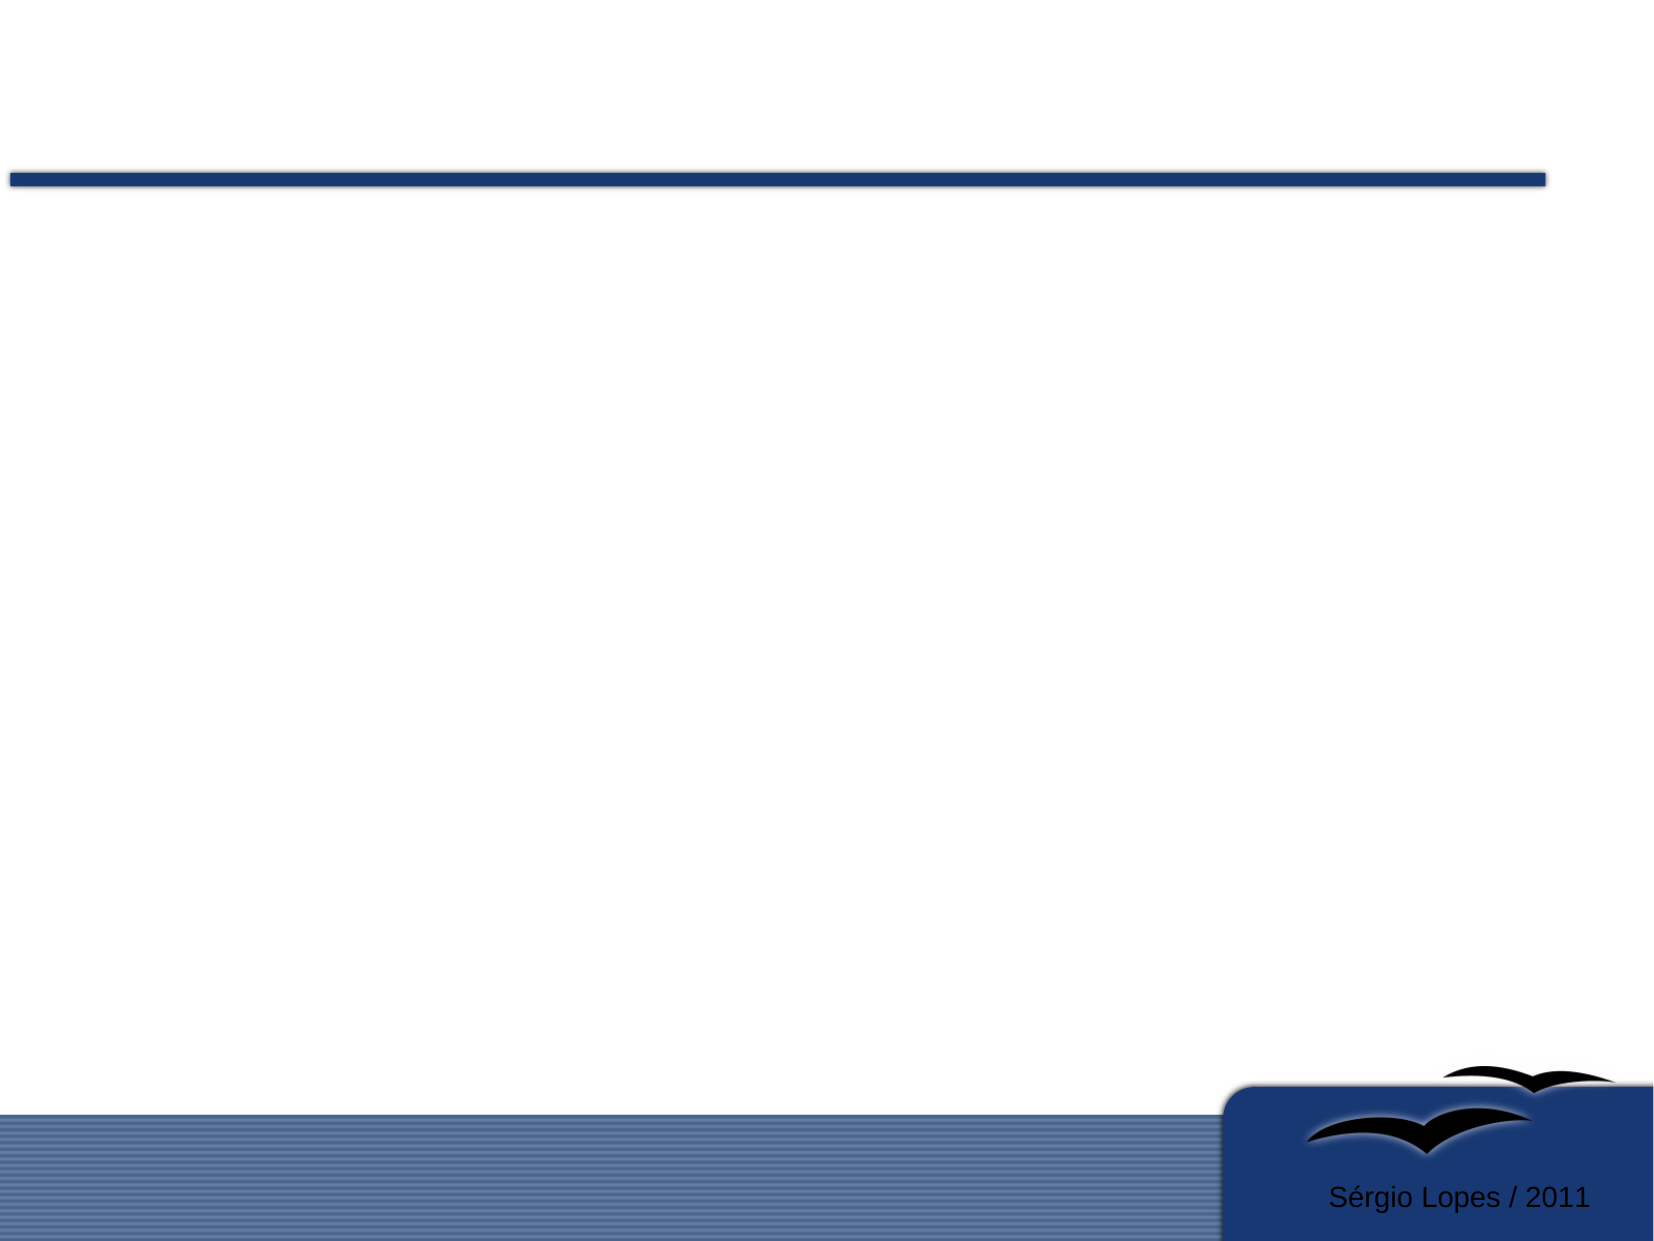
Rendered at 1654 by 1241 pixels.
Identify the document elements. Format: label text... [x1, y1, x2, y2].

picture [0, 0, 1654, 1241]
text_box Sérgio Lopes / 2011 [1328, 1181, 1588, 1214]
